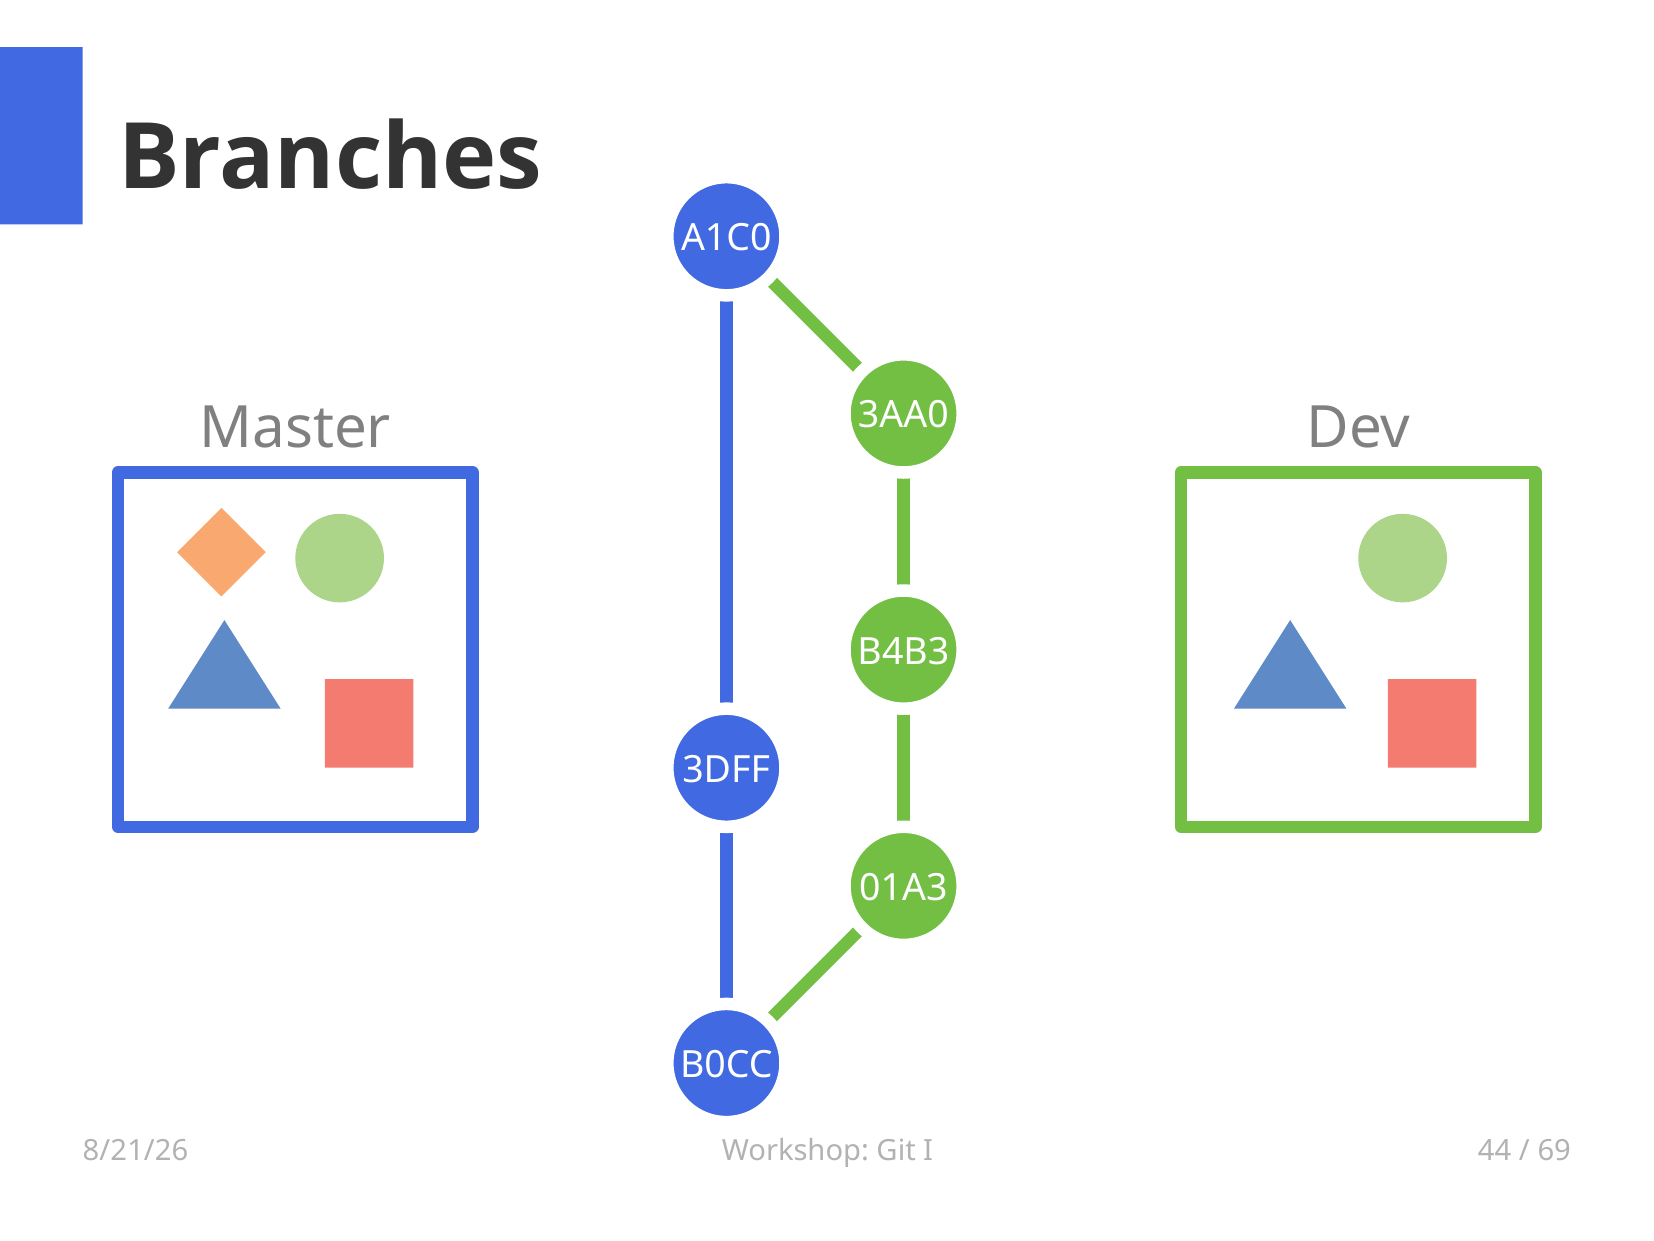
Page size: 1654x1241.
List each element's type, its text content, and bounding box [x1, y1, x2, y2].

text_box Dev [1181, 377, 1536, 473]
text_box 3DFF [667, 708, 786, 827]
text_box 3AA0 [844, 354, 963, 473]
text_box B4B3 [844, 590, 963, 709]
text_box Master [118, 377, 473, 473]
text_box [1387, 679, 1477, 768]
text_box 01A3 [844, 826, 963, 945]
text_box B0CC [667, 1003, 786, 1123]
text_box [1233, 620, 1347, 709]
text_box [295, 513, 385, 603]
text_box [324, 679, 414, 768]
text_box [177, 507, 266, 597]
text_box [1358, 513, 1448, 603]
text_box [168, 620, 281, 709]
title Branches [118, 49, 1571, 257]
text_box A1C0 [667, 177, 786, 296]
